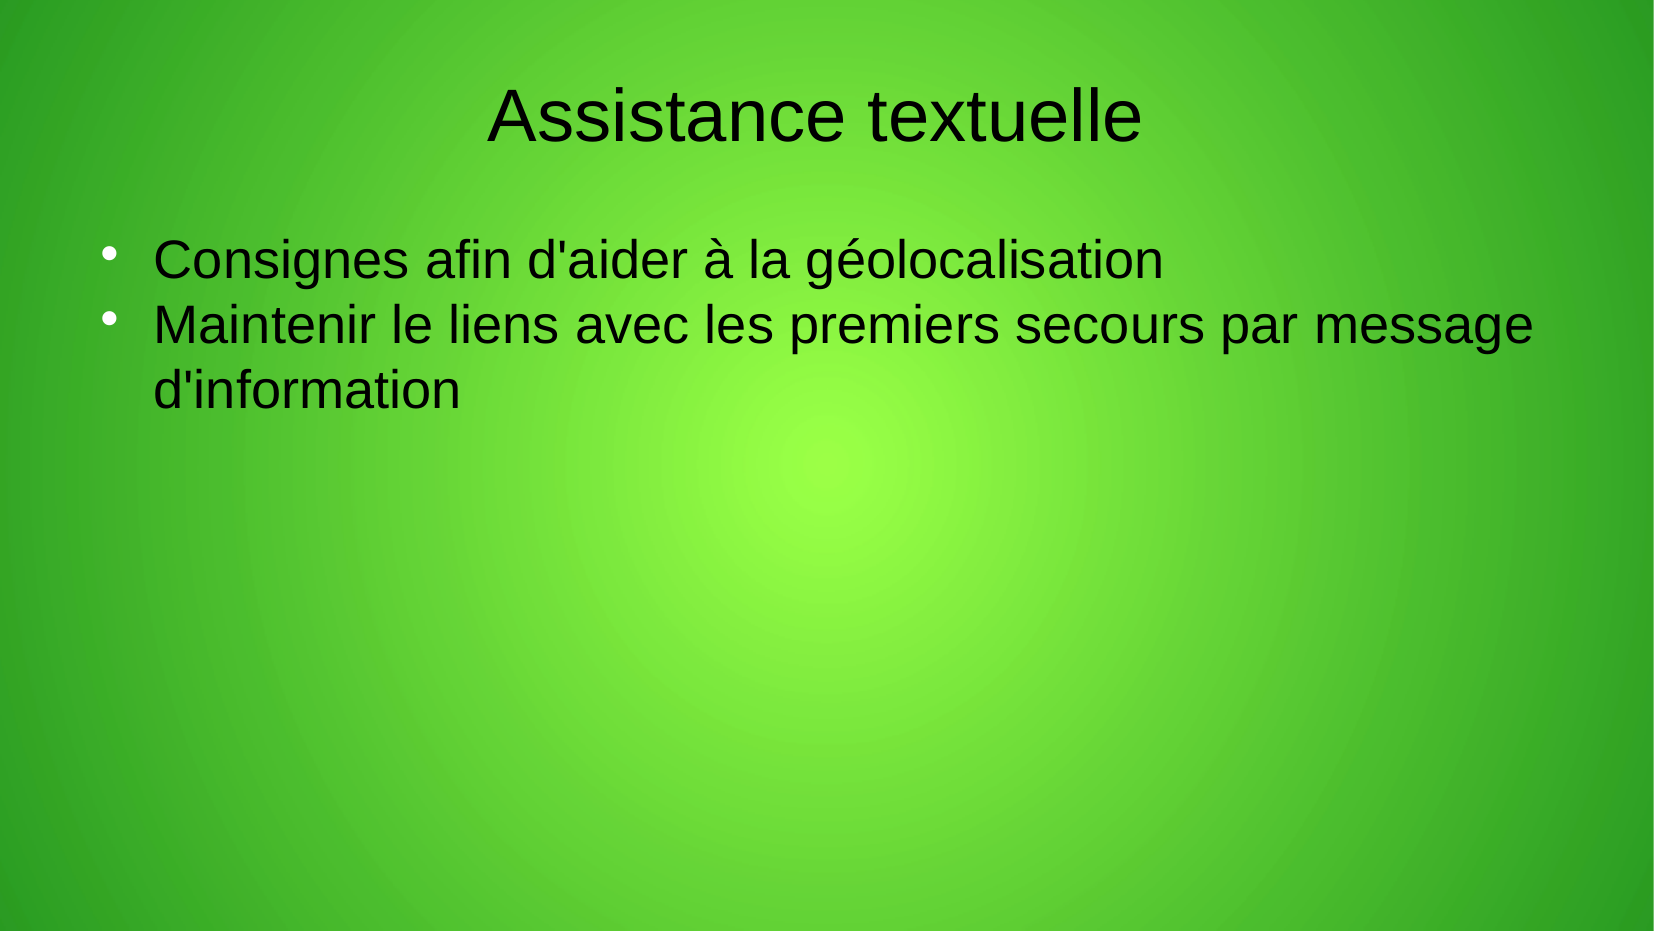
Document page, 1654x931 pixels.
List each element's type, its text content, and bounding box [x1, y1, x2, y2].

text_box Assistance textuelle [82, 35, 1571, 189]
picture [0, 0, 1654, 931]
text_box Consignes afin d'aider à la géolocalisation Maintenir le liens avec les premiers secours par message d'information [82, 224, 1571, 764]
